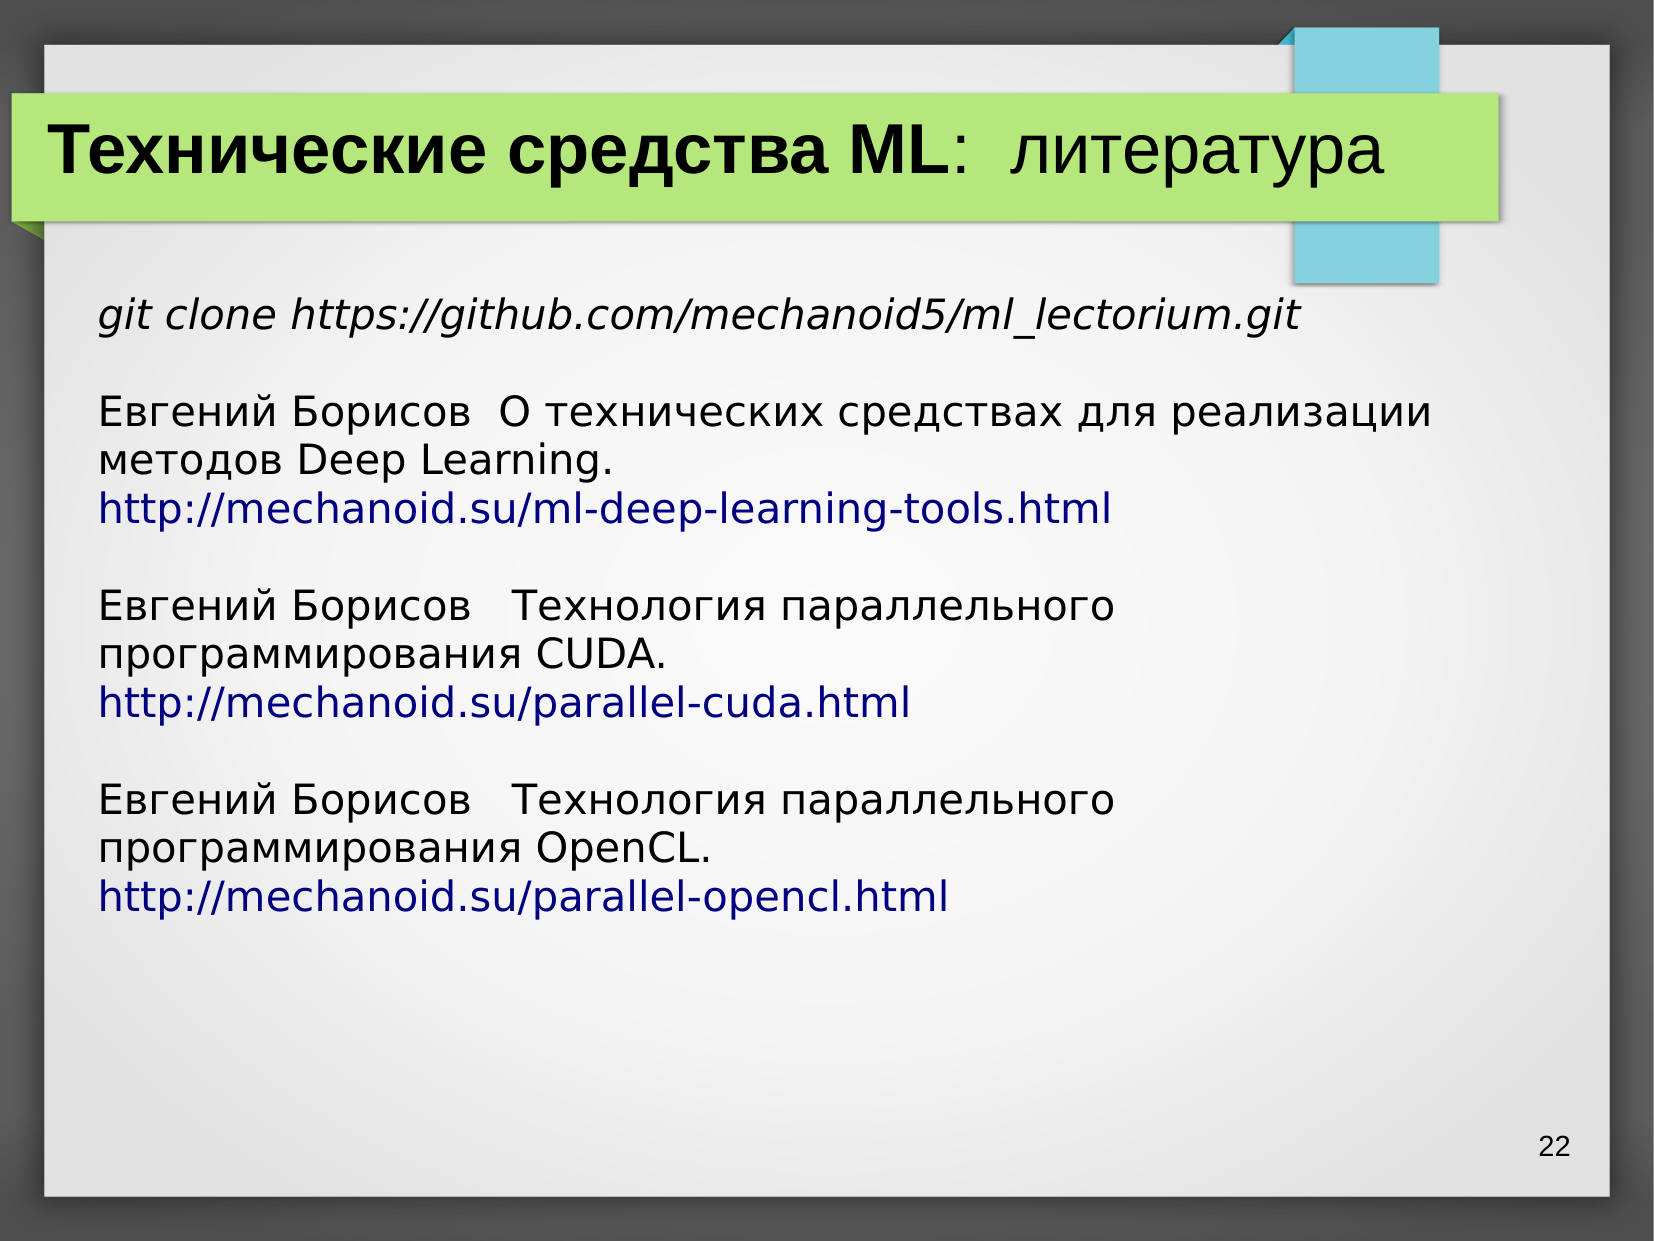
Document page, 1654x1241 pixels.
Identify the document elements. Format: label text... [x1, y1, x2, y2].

picture [0, 0, 1654, 1241]
title Технические средства ML: литература [47, 96, 1536, 201]
text_box git clone https://github.com/mechanoid5/ml_lectorium.git Евгений Борисов О технических средствах для реализации методов Deep Learning. http://mechanoid.su/ml-deep-learning-tools.html Евгений Борисов Технология параллельного программирования CUDA. http://mechanoid.su/parallel-cuda.html Евгений Борисов Технология параллельного программирования OpenCL. http://mechanoid.su/parallel-opencl.html [82, 283, 1512, 1026]
